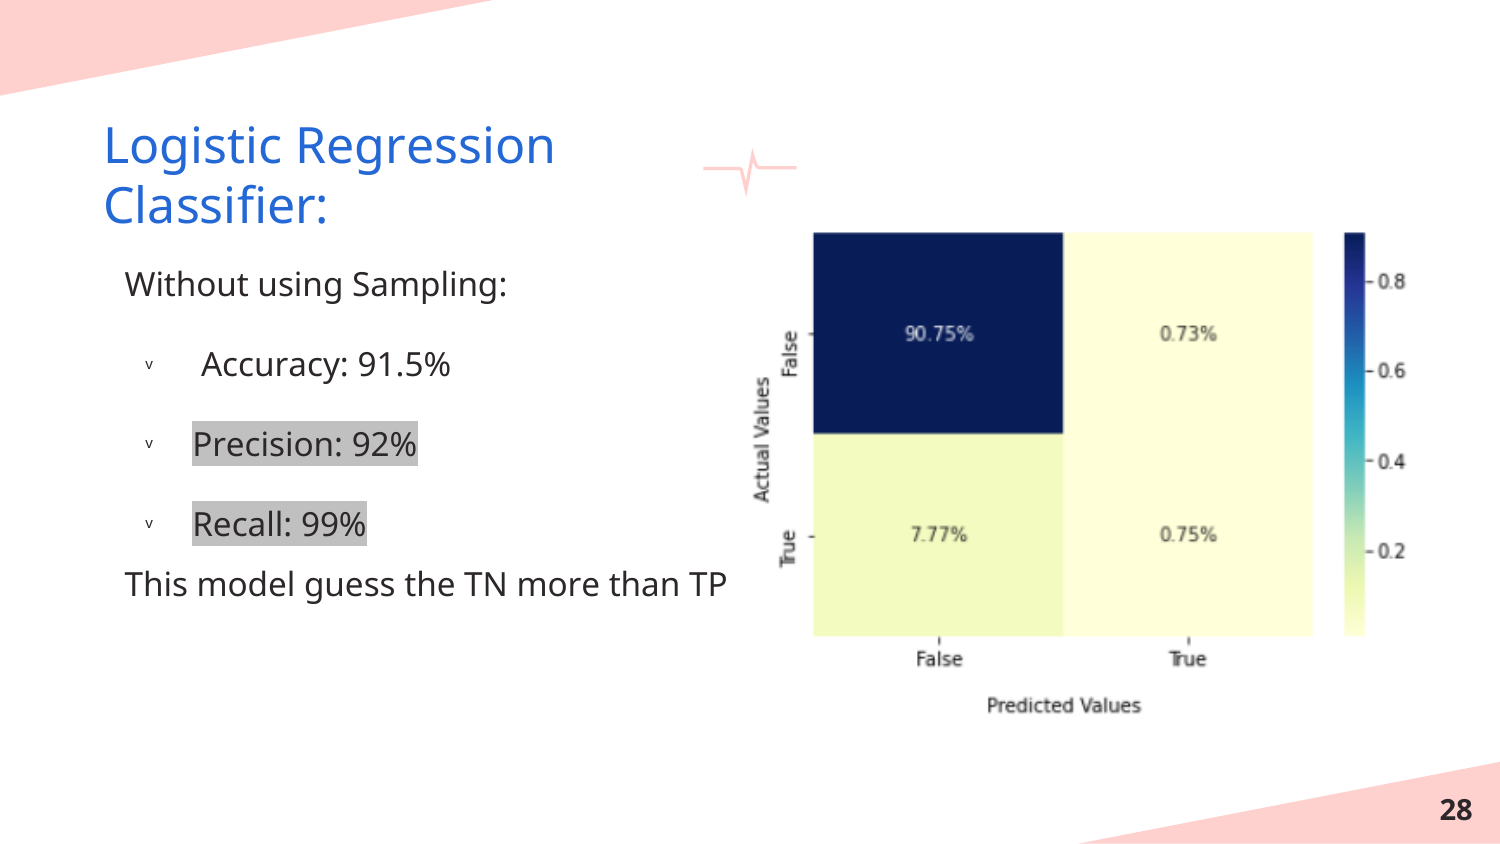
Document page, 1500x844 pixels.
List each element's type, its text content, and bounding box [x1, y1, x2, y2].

text_box Without using Sampling: Accuracy: 91.5% Precision: 92% Recall: 99% This model guess the TN more than TP [89, 209, 750, 449]
text_box 28 [1424, 783, 1489, 830]
picture [750, 207, 1440, 722]
title Logistic Regression Classifier: [88, 98, 786, 168]
